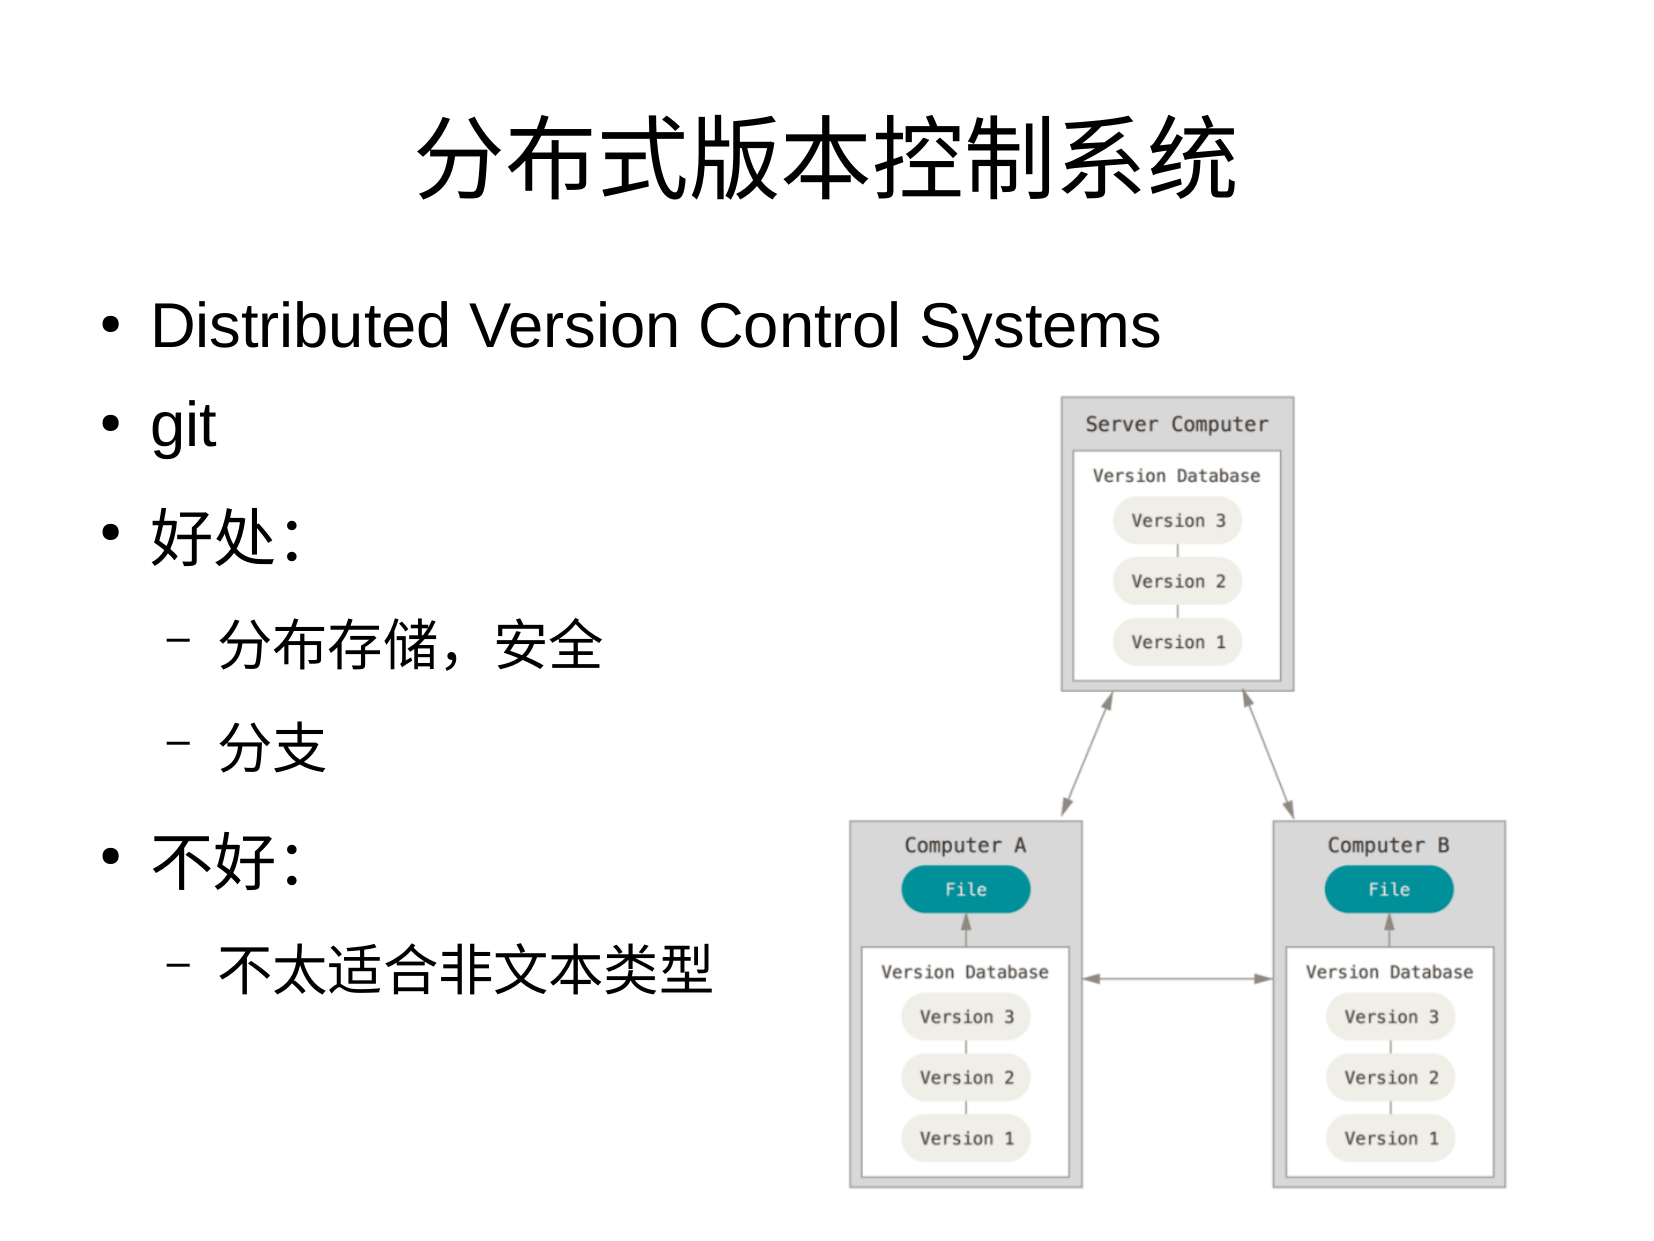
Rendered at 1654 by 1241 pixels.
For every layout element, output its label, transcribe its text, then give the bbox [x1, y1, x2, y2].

picture [803, 370, 1548, 1193]
title 分布式版本控制系统 [82, 49, 1571, 257]
list Distributed Version Control Systems git 好处： 分布存储，安全 分支 不好： 不太适合非文本类型 [82, 290, 1571, 1010]
